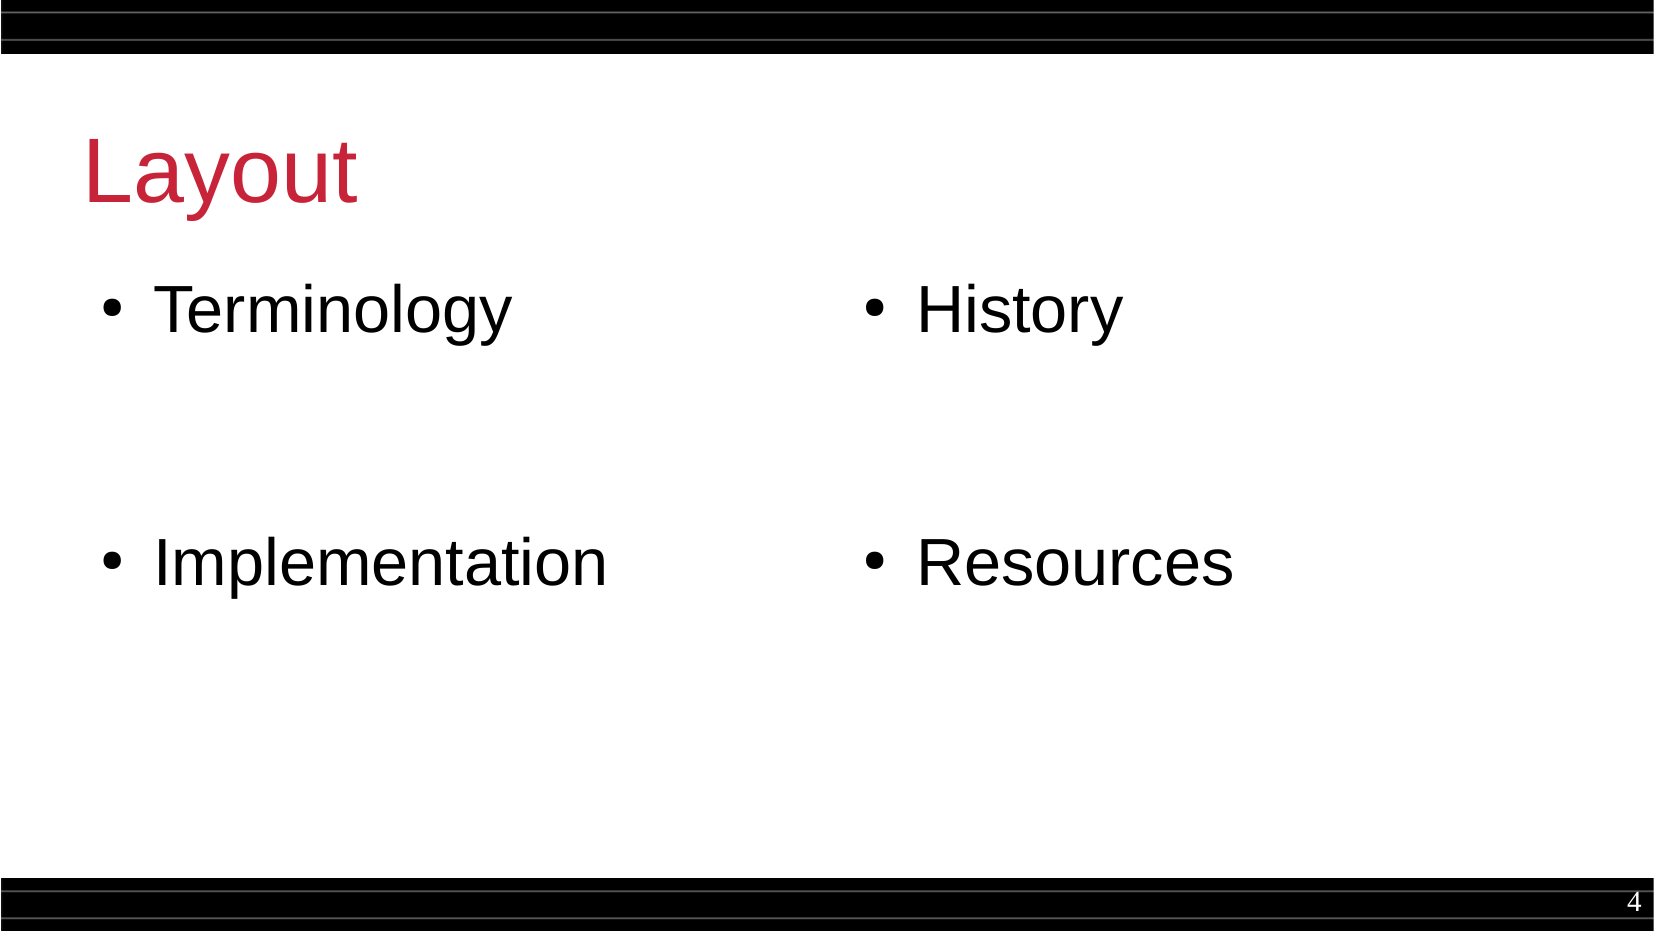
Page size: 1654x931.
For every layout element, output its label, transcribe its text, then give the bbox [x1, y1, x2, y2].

list Implementation [82, 525, 809, 757]
picture [1, 0, 1654, 54]
picture [1, 878, 1654, 931]
list History [845, 271, 1572, 504]
list Terminology [82, 271, 809, 504]
list Resources [845, 525, 1572, 757]
title Layout [82, 92, 1571, 249]
